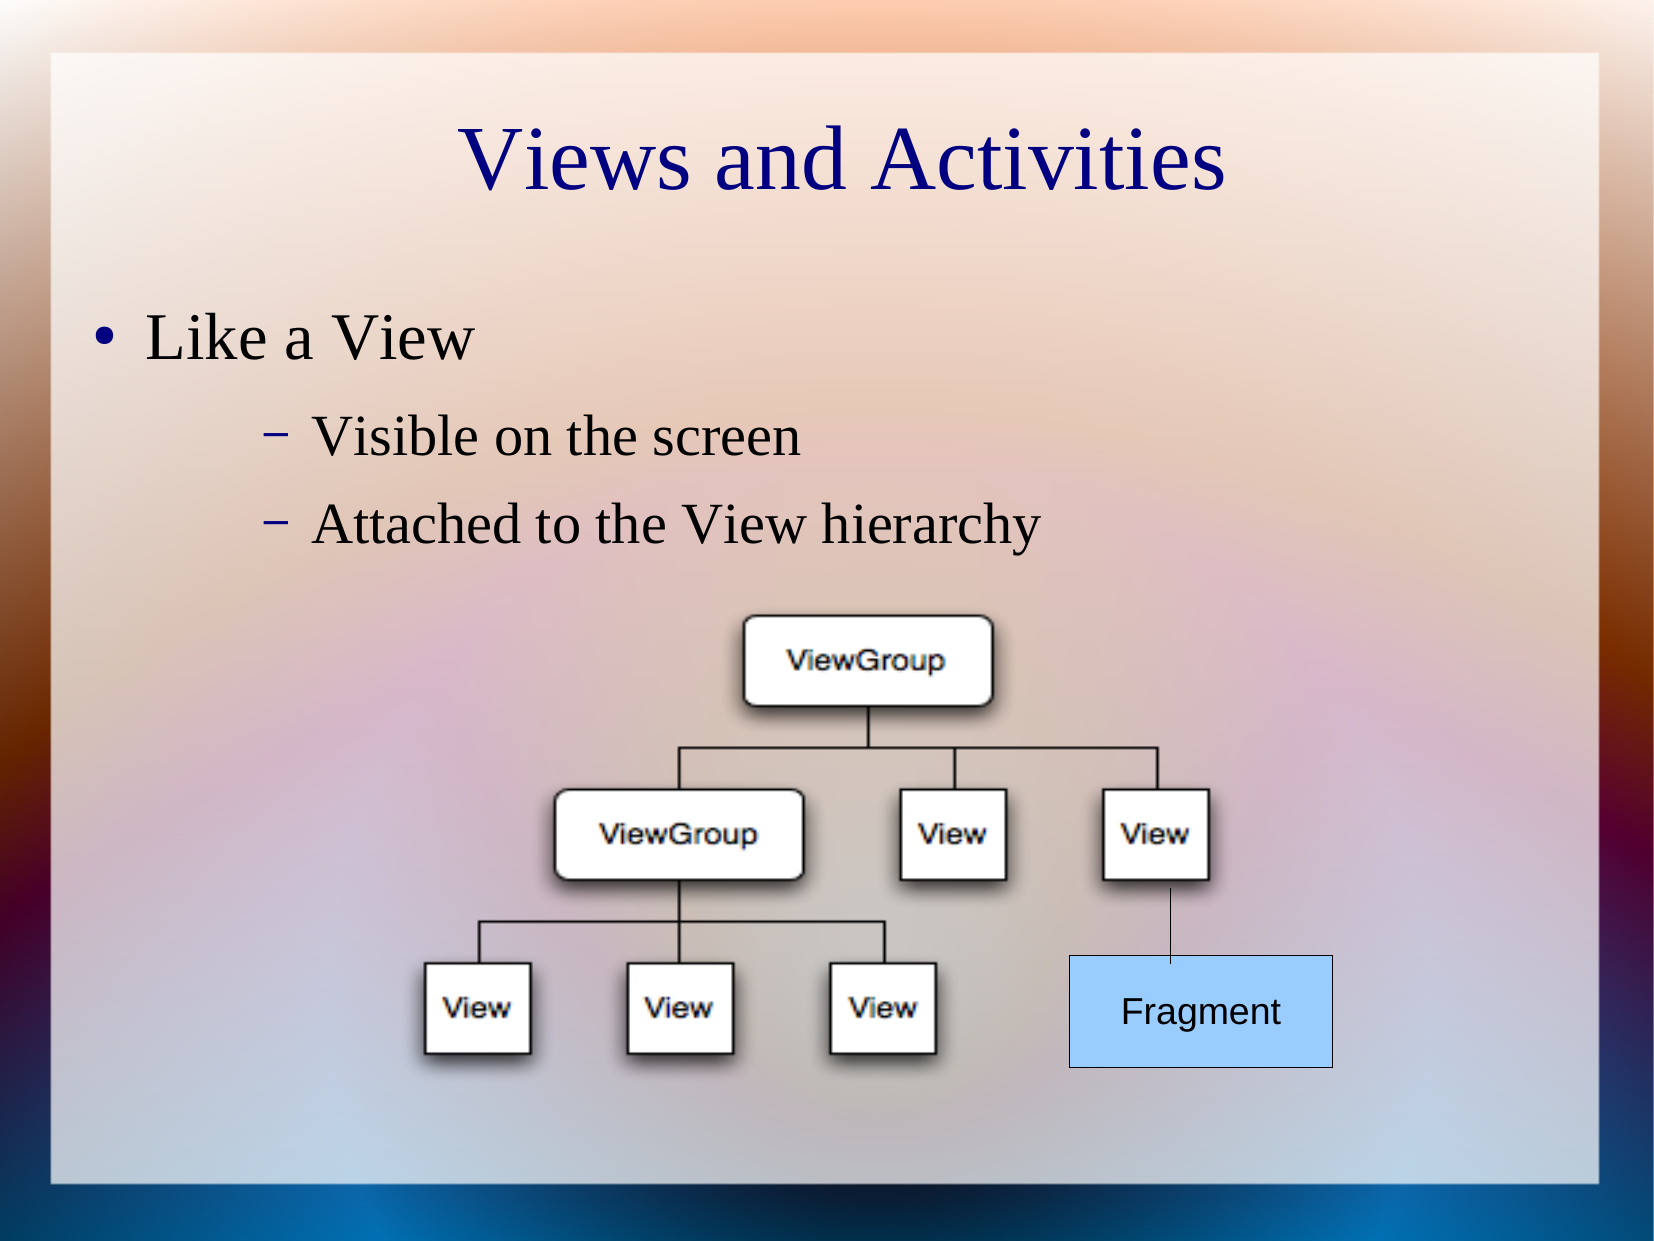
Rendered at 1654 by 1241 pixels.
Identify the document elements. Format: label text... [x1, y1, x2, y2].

list Like a View Visible on the screen Attached to the View hierarchy [75, 300, 1564, 1126]
title Views and Activities [82, 55, 1571, 263]
picture [0, 0, 1654, 1241]
text_box Fragment [1069, 955, 1333, 1068]
